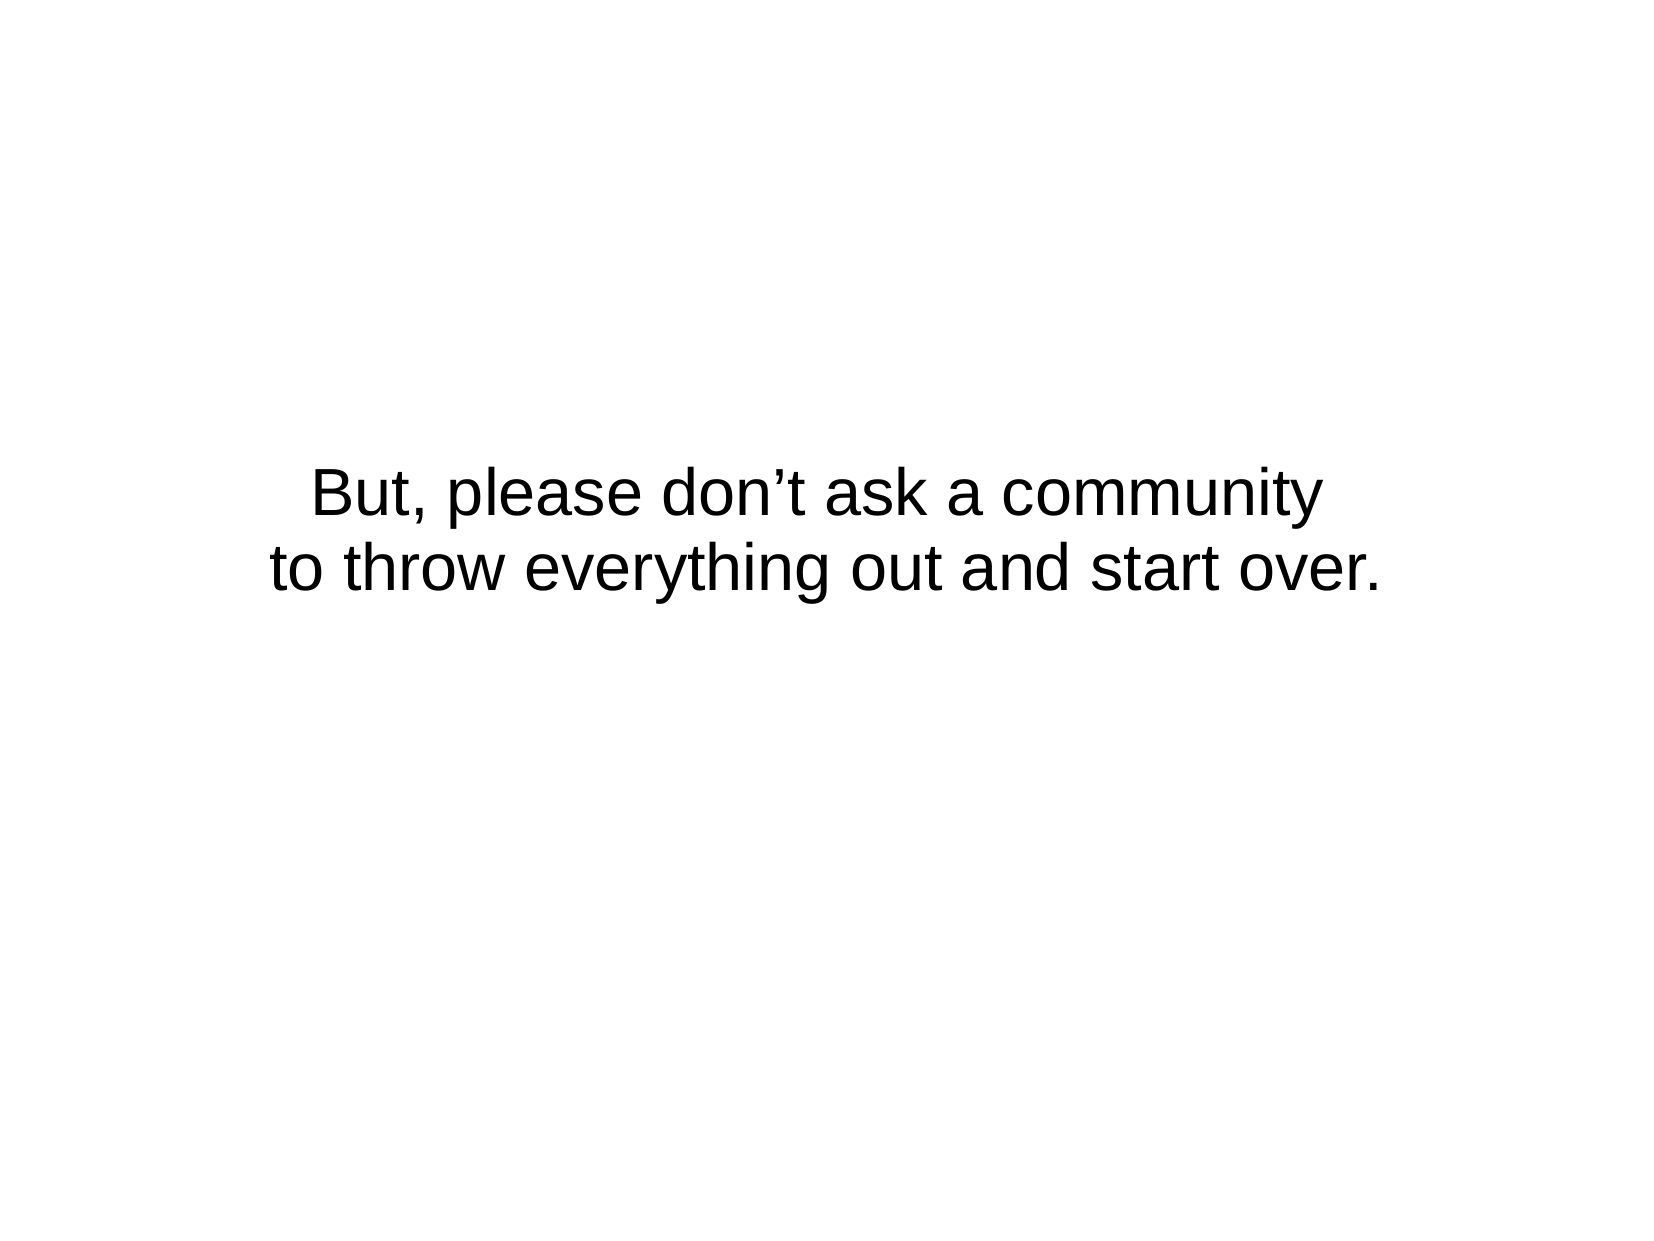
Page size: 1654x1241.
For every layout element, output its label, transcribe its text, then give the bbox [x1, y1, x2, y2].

subtitle But, please don’t ask a community to throw everything out and start over. [82, 49, 1571, 1010]
